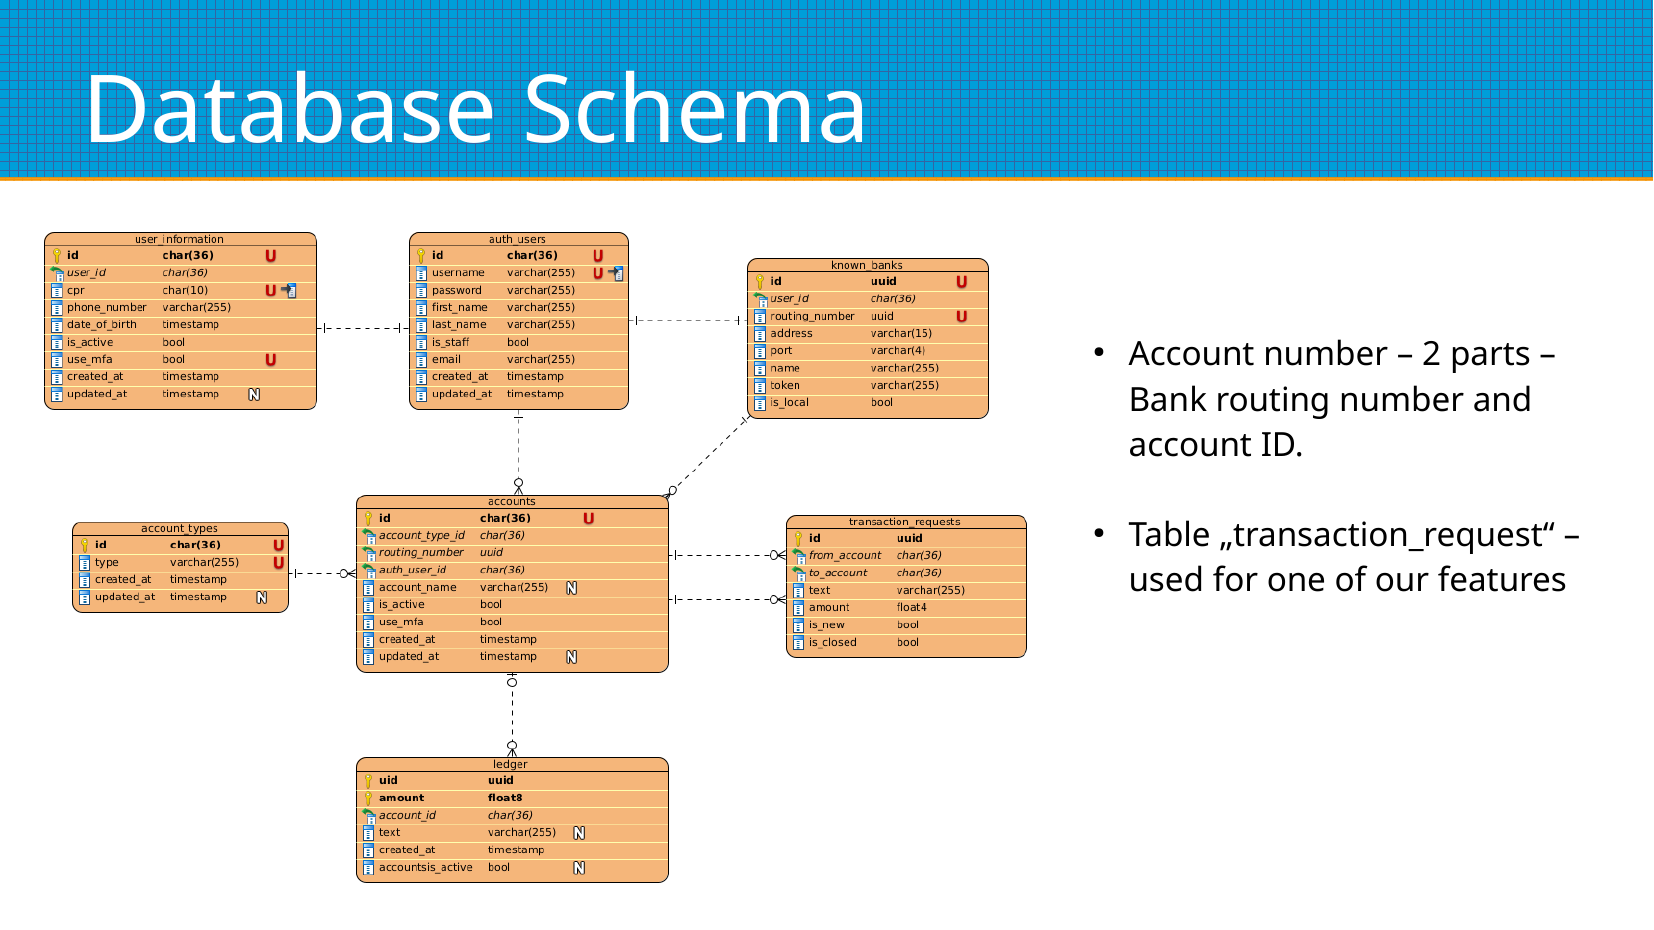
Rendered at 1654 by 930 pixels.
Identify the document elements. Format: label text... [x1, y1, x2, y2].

picture [37, 195, 1050, 900]
text_box Account number – 2 parts – Bank routing number and account ID. Table „transaction_request“ – used for one of our features [1087, 257, 1612, 675]
title Database Schema [82, 14, 1571, 171]
